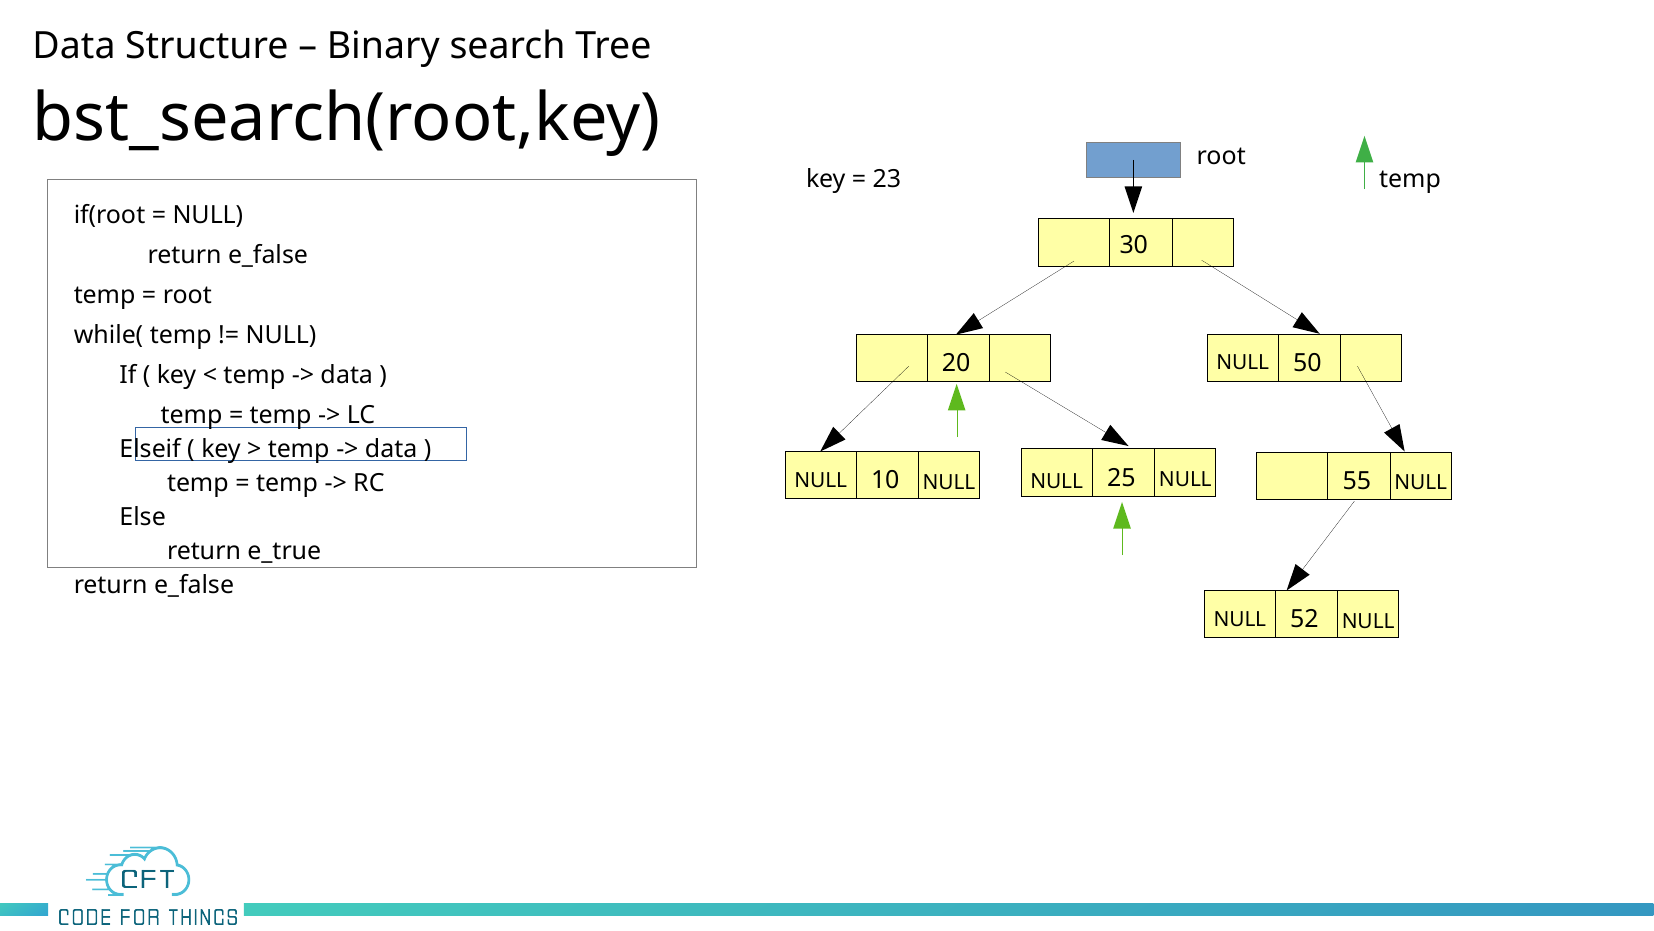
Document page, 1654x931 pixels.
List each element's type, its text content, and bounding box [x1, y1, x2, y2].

text_box [1021, 448, 1092, 458]
text_box [856, 334, 927, 382]
text_box if(root = NULL) return e_false temp = root while( temp != NULL) If ( key < temp -> data ) temp = temp -> LC Elseif ( key > temp -> data ) temp = temp -> RC Else return e_true return e_false [59, 189, 556, 556]
text_box [1110, 218, 1172, 267]
picture [59, 846, 237, 925]
text_box [1038, 218, 1109, 267]
text_box [47, 179, 697, 568]
text_box 52 [1275, 593, 1338, 638]
text_box NULL [1144, 456, 1228, 496]
text_box [1086, 142, 1181, 178]
text_box [919, 451, 980, 459]
text_box 30 [1104, 219, 1167, 264]
text_box 50 [1278, 337, 1341, 382]
text_box key = 23 [791, 153, 945, 198]
text_box [1341, 334, 1402, 382]
text_box NULL [1379, 460, 1464, 500]
text_box 10 [856, 454, 918, 499]
text_box NULL [1327, 598, 1411, 638]
text_box NULL [1198, 596, 1283, 636]
text_box temp [1364, 153, 1460, 198]
text_box NULL [779, 457, 863, 497]
text_box [1155, 448, 1216, 456]
text_box [1391, 452, 1452, 460]
text_box 55 [1327, 455, 1390, 500]
text_box [1338, 590, 1399, 598]
text_box [1173, 218, 1234, 267]
text_box 25 [1092, 451, 1155, 497]
text_box [785, 451, 856, 457]
text_box [1204, 590, 1275, 596]
title Data Structure – Binary search Tree bst_search(root,key) [32, 12, 1184, 166]
text_box NULL [1201, 340, 1286, 380]
text_box [1256, 452, 1327, 500]
text_box NULL [1015, 458, 1100, 498]
text_box root [1181, 130, 1262, 175]
text_box 20 [927, 337, 989, 382]
text_box NULL [908, 459, 992, 499]
text_box [1207, 334, 1278, 340]
text_box [990, 334, 1051, 382]
